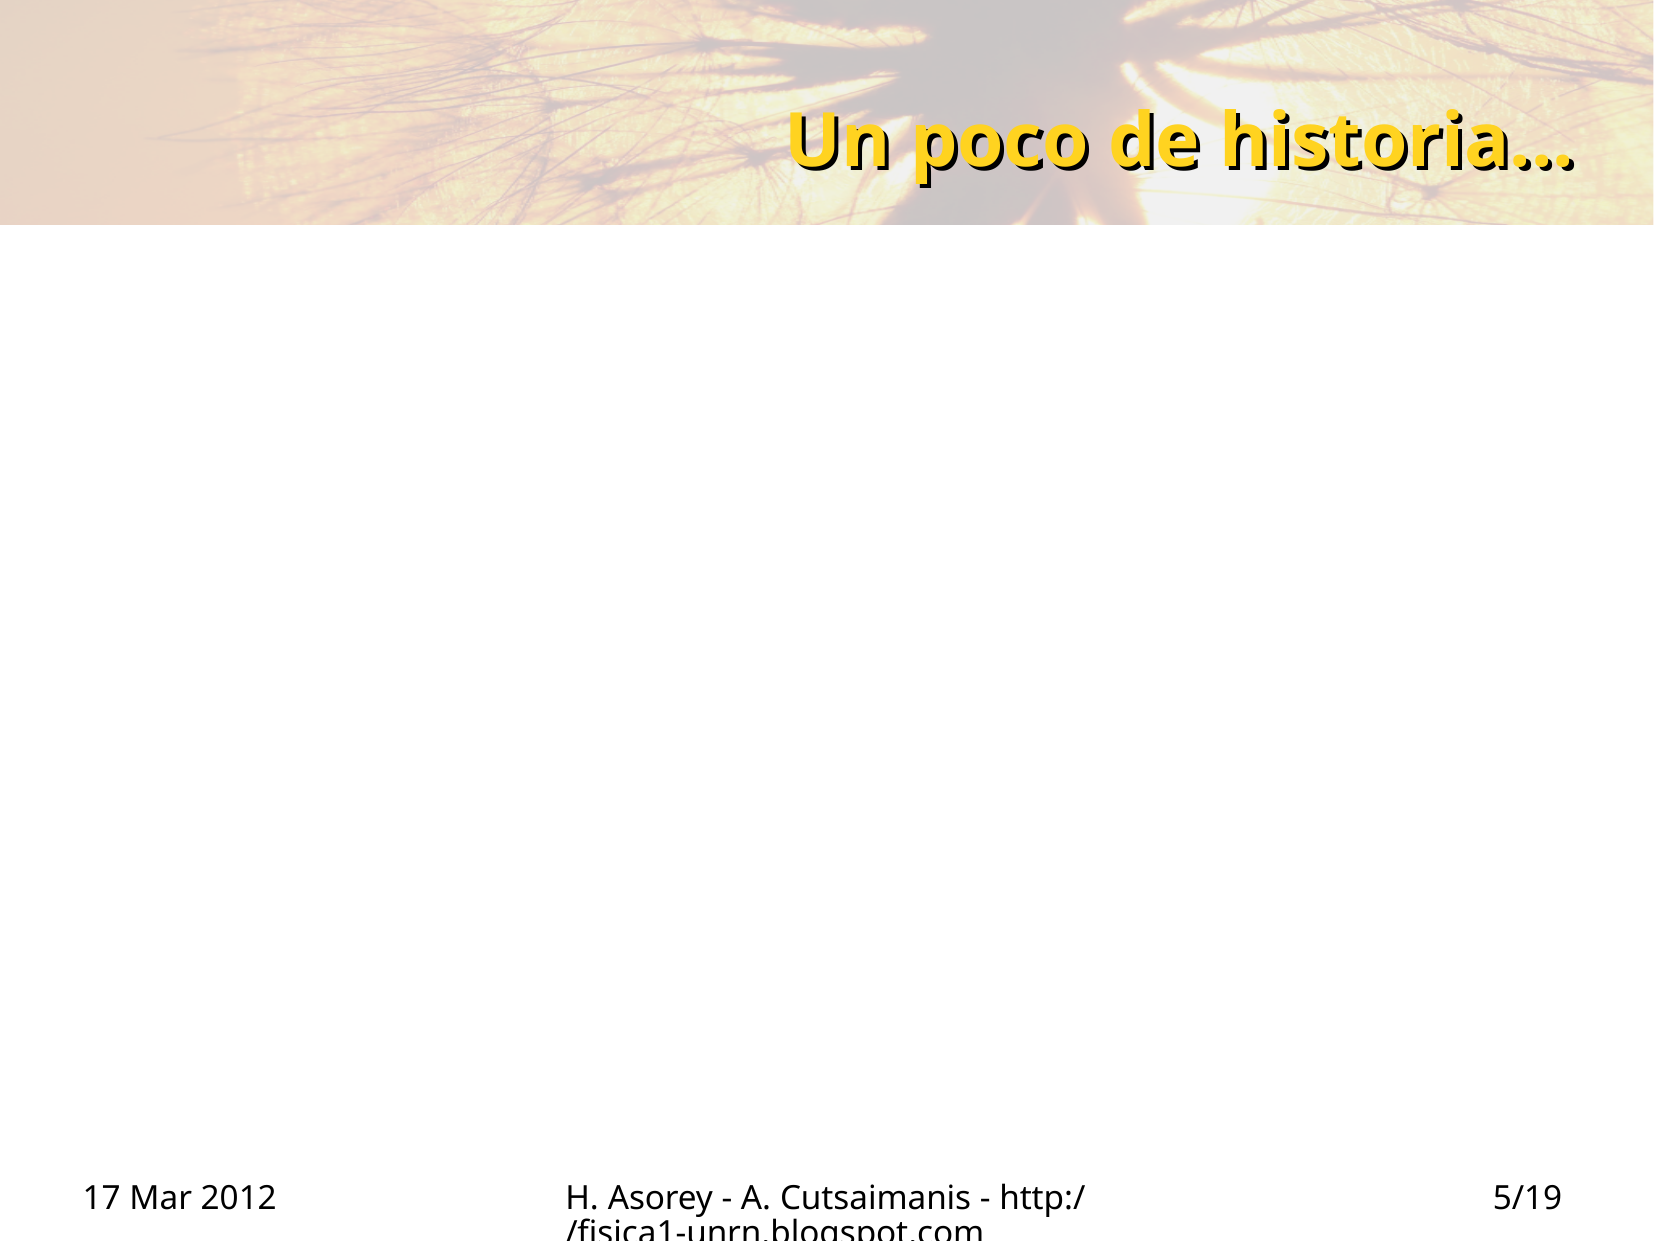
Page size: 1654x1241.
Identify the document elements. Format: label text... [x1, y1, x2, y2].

picture [0, 0, 1654, 225]
title Un poco de historia... [86, 49, 1576, 226]
